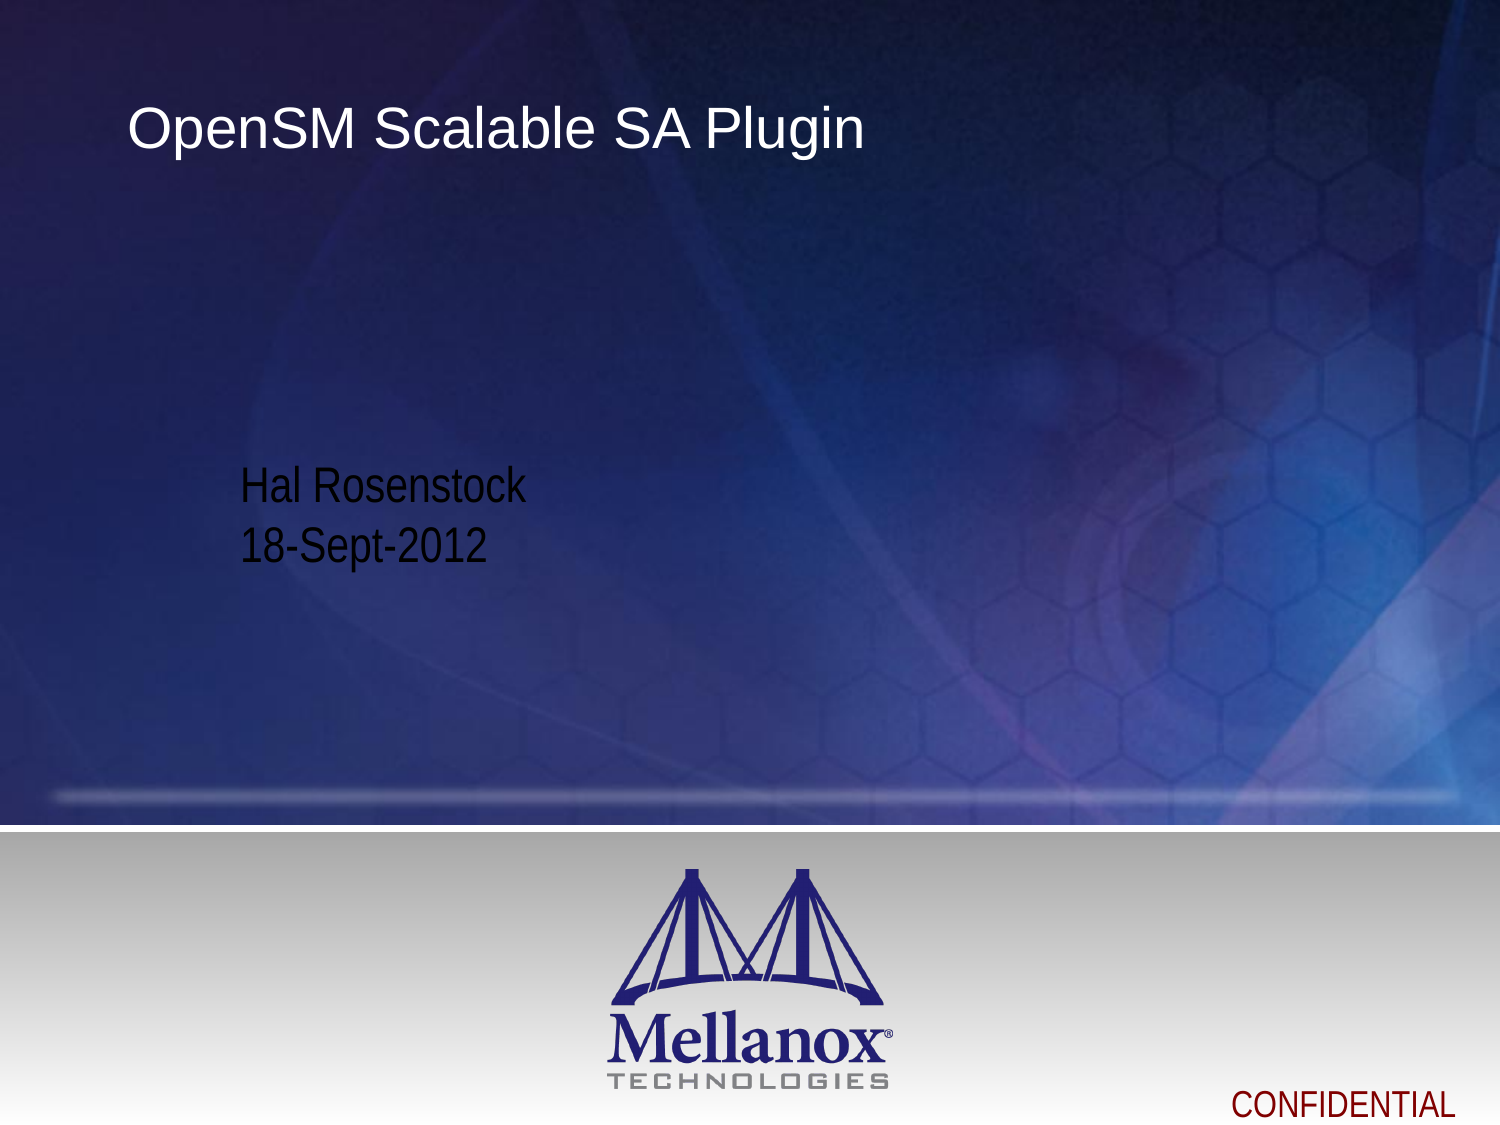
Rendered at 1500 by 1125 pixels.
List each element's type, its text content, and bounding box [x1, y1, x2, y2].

text_box Hal Rosenstock 18-Sept-2012 [224, 437, 1275, 613]
picture [0, 0, 1500, 825]
picture [607, 869, 893, 1089]
title OpenSM Scalable SA Plugin [112, 75, 1388, 375]
